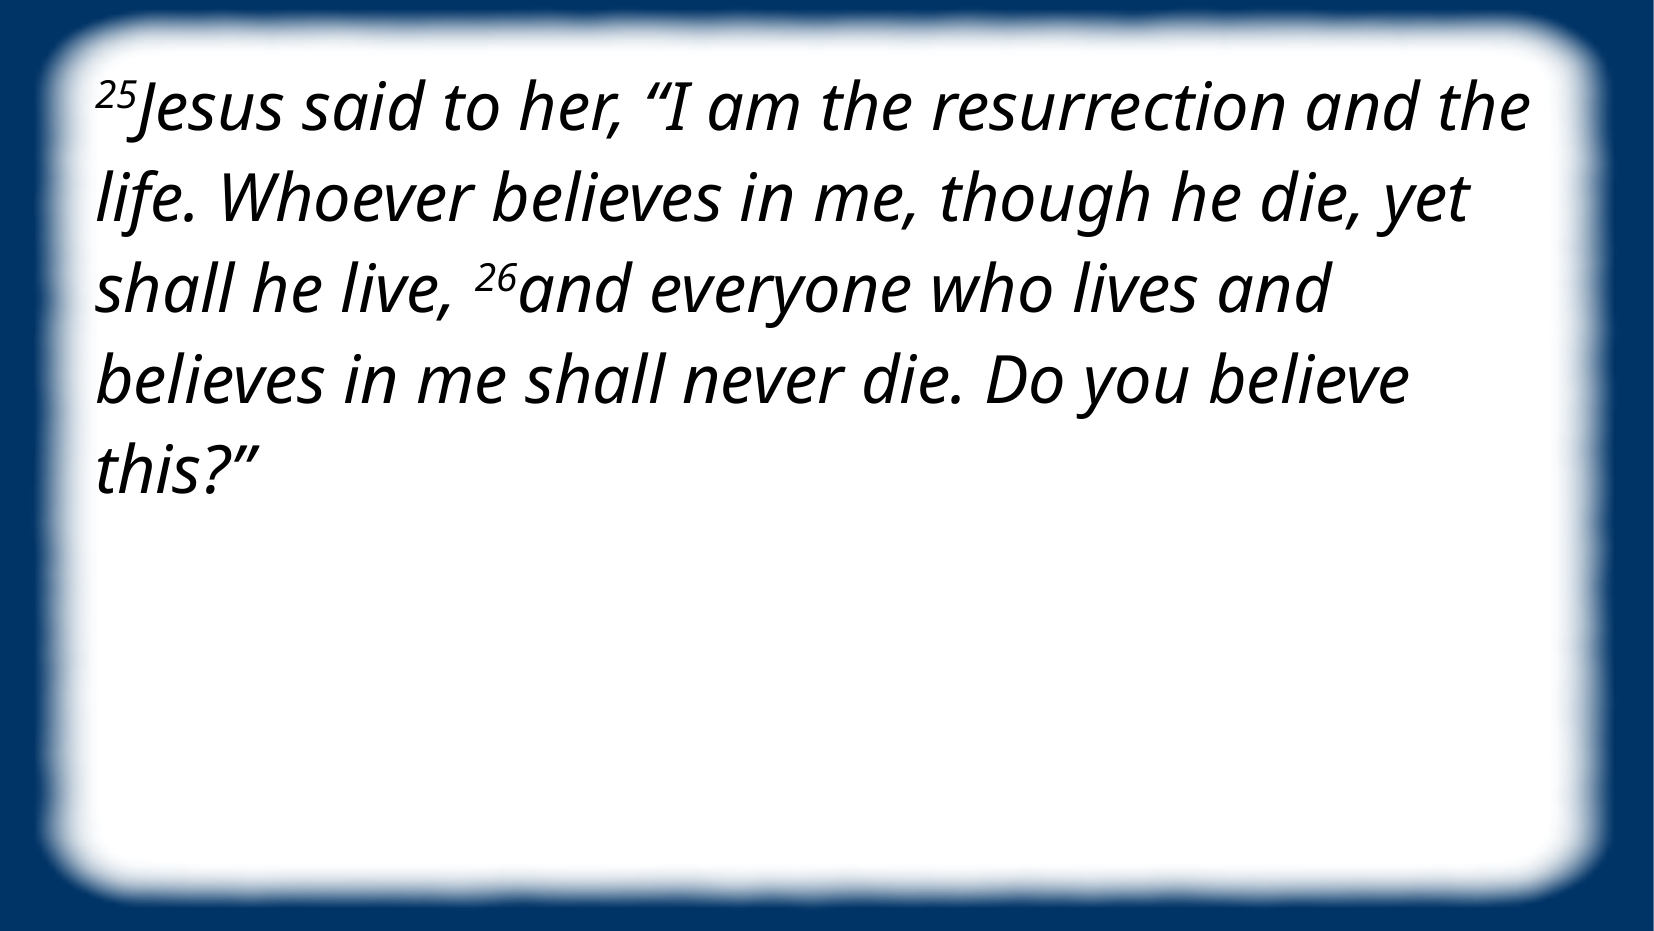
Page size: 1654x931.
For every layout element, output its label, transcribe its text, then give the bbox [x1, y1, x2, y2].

text_box 25Jesus said to her, “I am the resurrection and the life. Whoever believes in me, though he die, yet shall he live, 26and everyone who lives and believes in me shall never die. Do you believe this?” [80, 52, 1566, 511]
picture [0, 0, 1654, 931]
